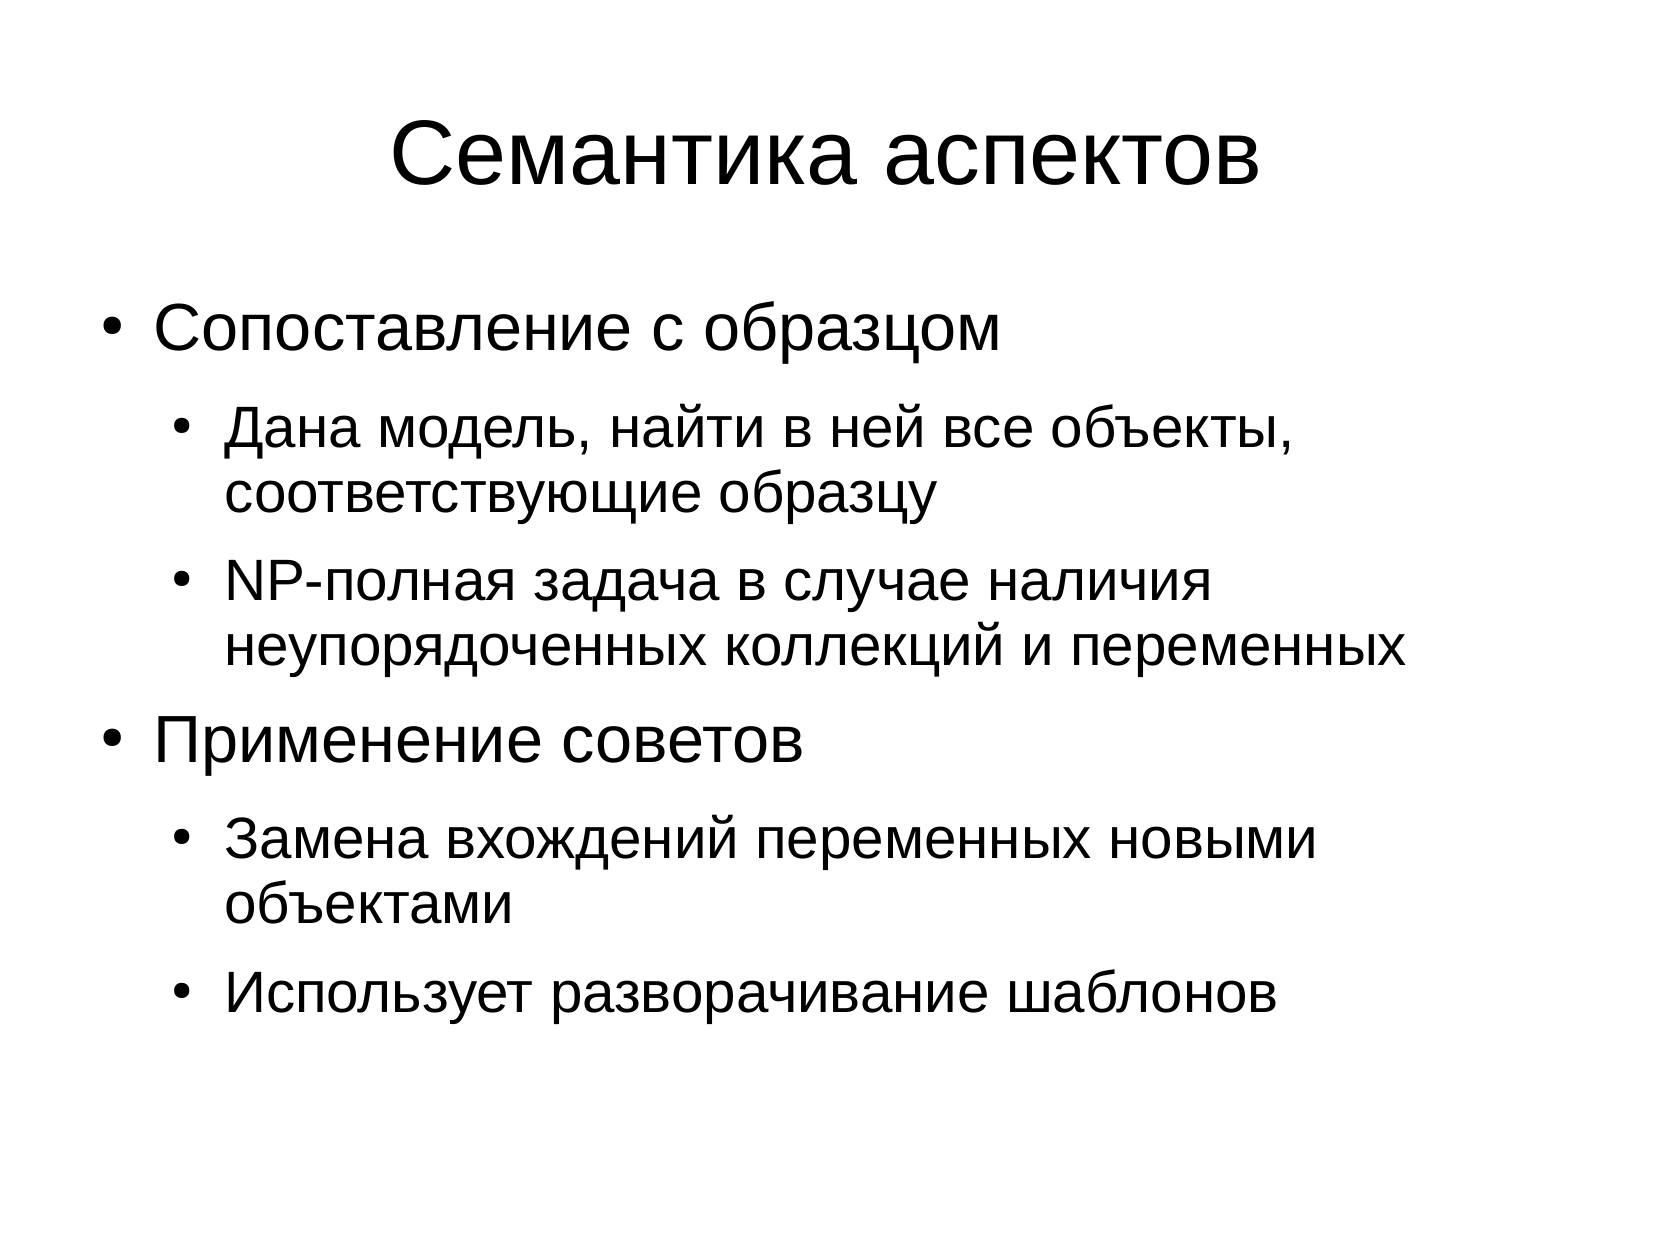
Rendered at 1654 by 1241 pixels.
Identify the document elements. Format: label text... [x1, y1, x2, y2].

list Сопоставление с образцом Дана модель, найти в ней все объекты, соответствующие образцу NP-полная задача в случае наличия неупорядоченных коллекций и переменных Применение советов Замена вхождений переменных новыми объектами Использует разворачивание шаблонов [82, 290, 1571, 1109]
title Семантика аспектов [82, 56, 1571, 250]
